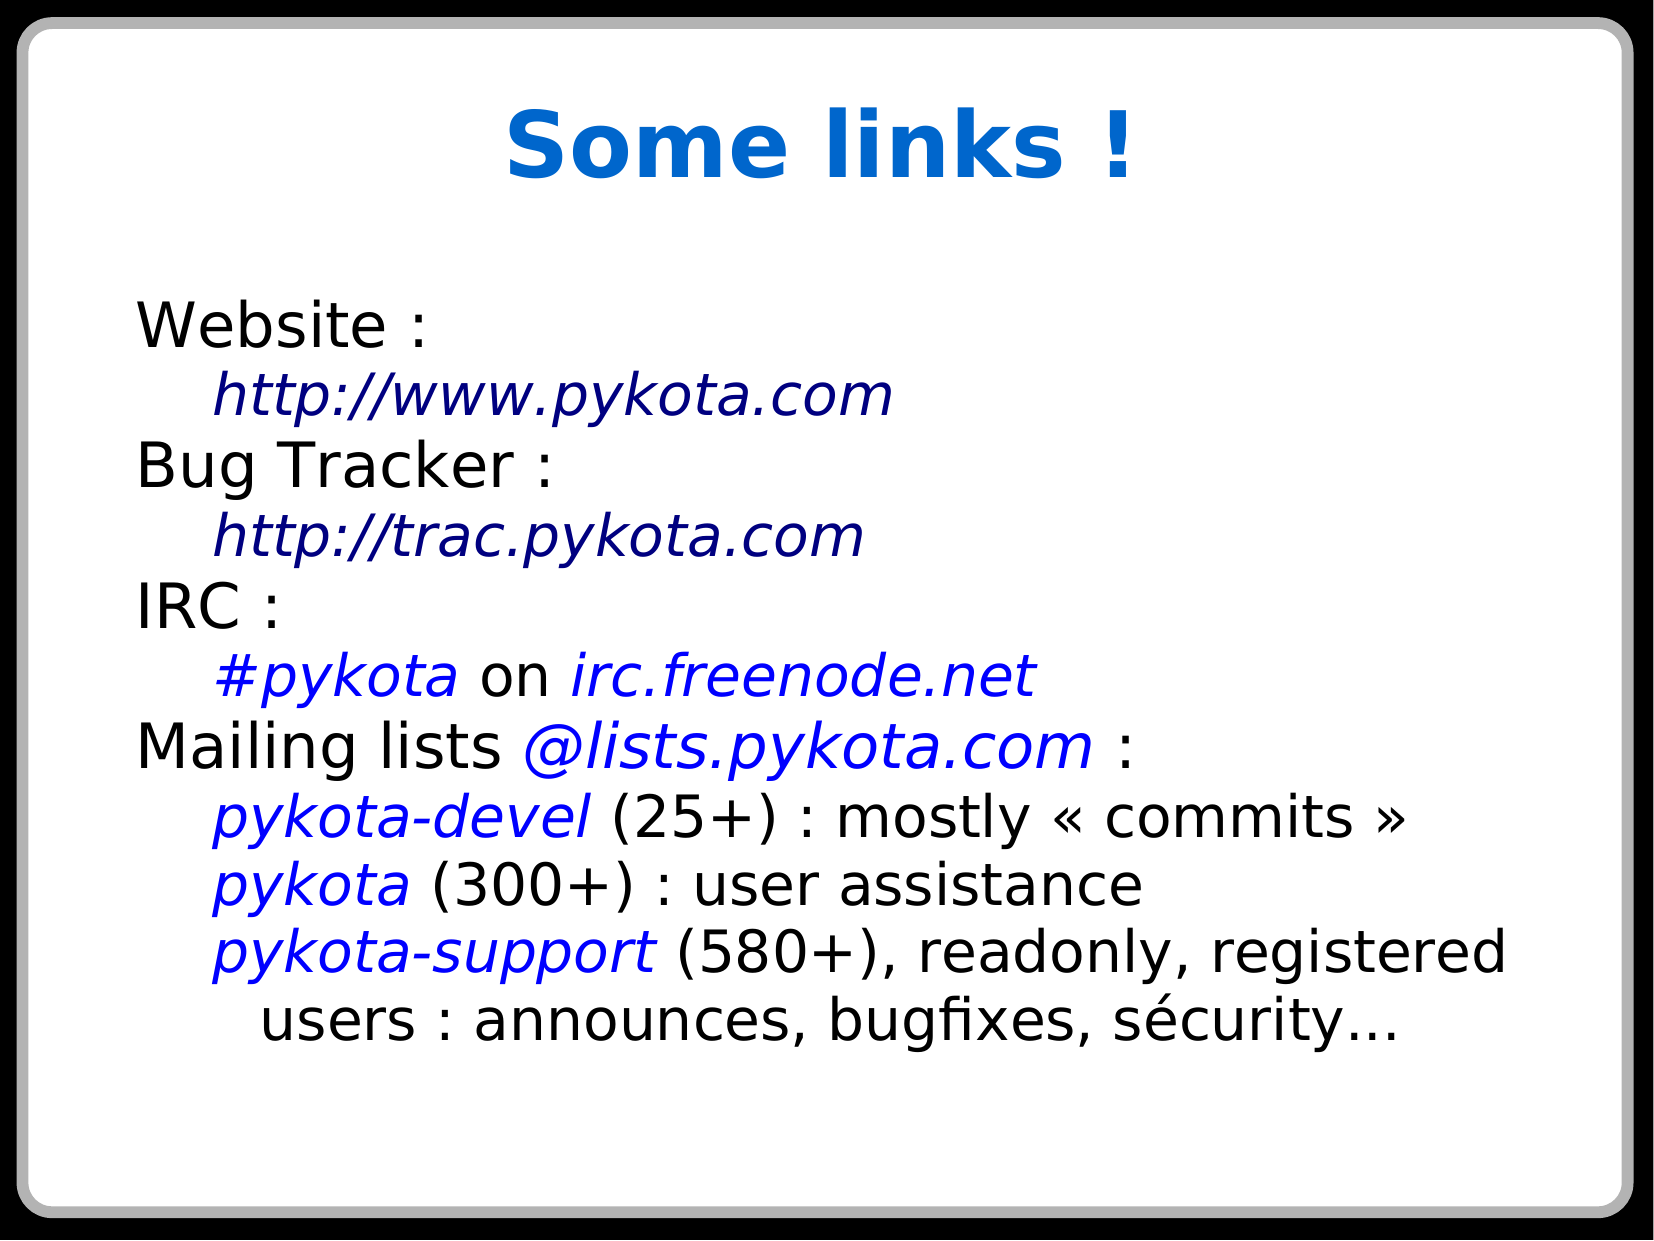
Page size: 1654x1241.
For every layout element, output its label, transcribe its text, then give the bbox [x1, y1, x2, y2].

list Website : http://www.pykota.com Bug Tracker : http://trac.pykota.com IRC : #pykota on irc.freenode.net Mailing lists @lists.pykota.com : pykota-devel (25+) : mostly « commits » pykota (300+) : user assistance pykota-support (580+), readonly, registered users : announces, bugfixes, sécurity... [118, 289, 1540, 1123]
title Some links ! [67, 91, 1577, 199]
